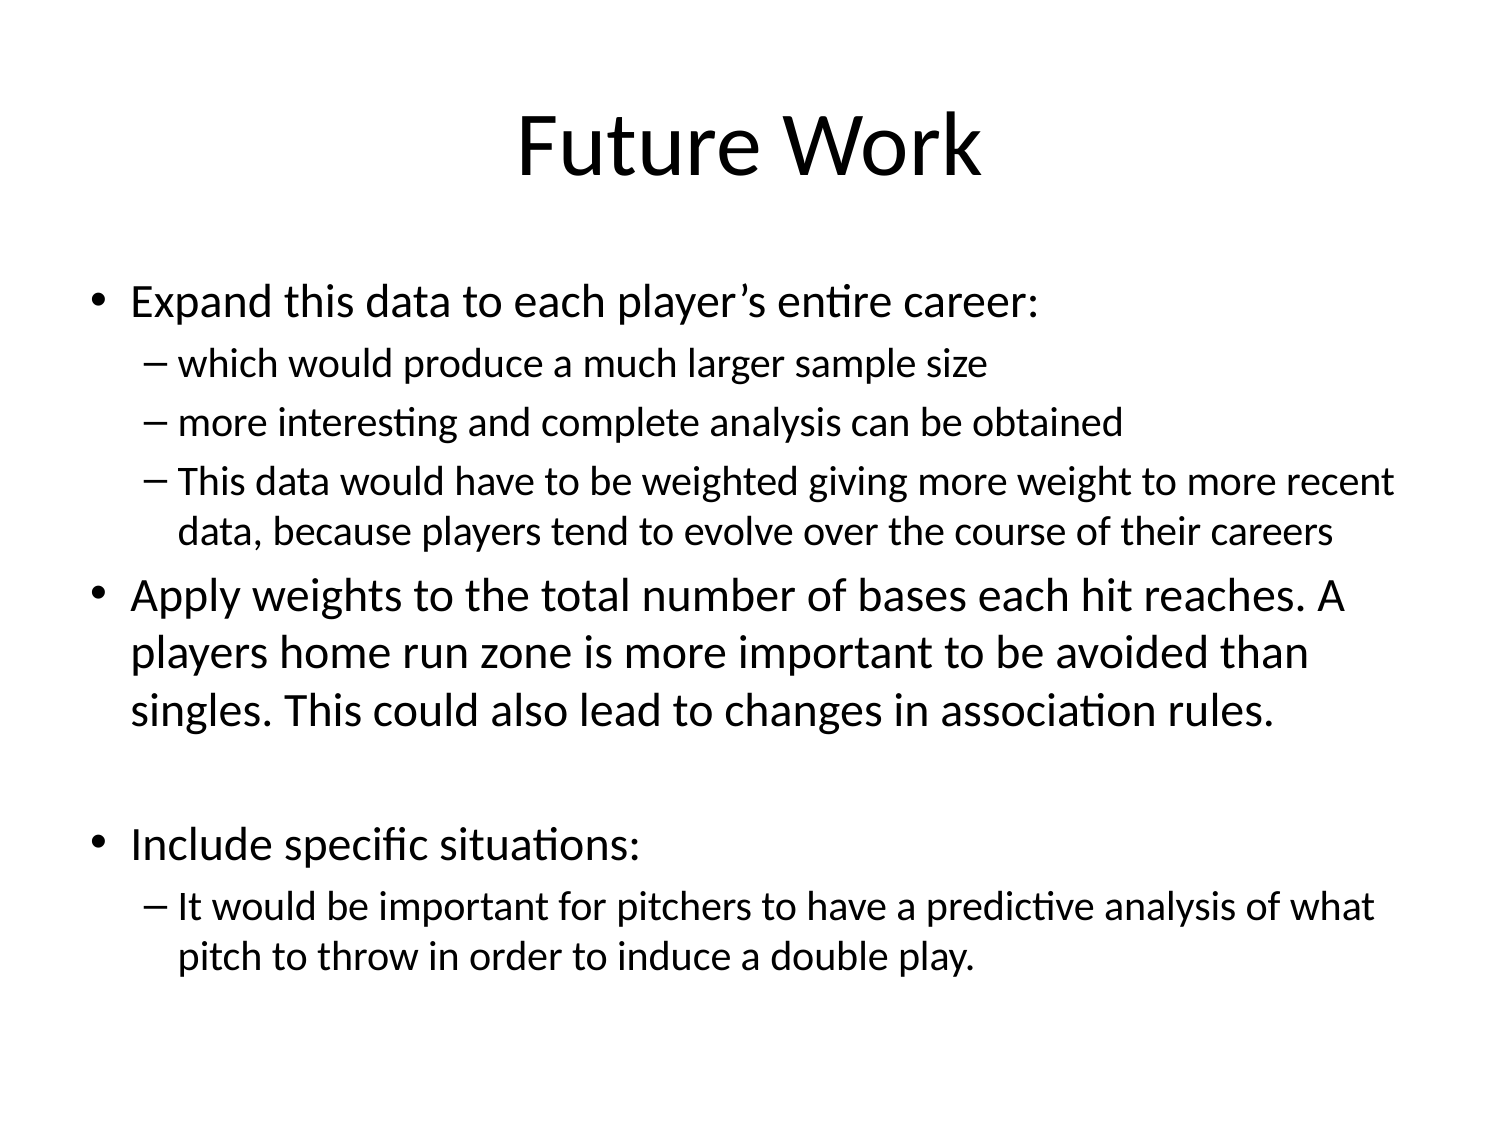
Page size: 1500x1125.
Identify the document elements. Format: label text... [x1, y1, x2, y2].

list Expand this data to each player’s entire career: which would produce a much larger sample size more interesting and complete analysis can be obtained This data would have to be weighted giving more weight to more recent data, because players tend to evolve over the course of their careers Apply weights to the total number of bases each hit reaches. A players home run zone is more important to be avoided than singles. This could also lead to changes in association rules. Include specific situations: It would be important for pitchers to have a predictive analysis of what pitch to throw in order to induce a double play. [75, 262, 1425, 1005]
title Future Work [75, 45, 1425, 233]
